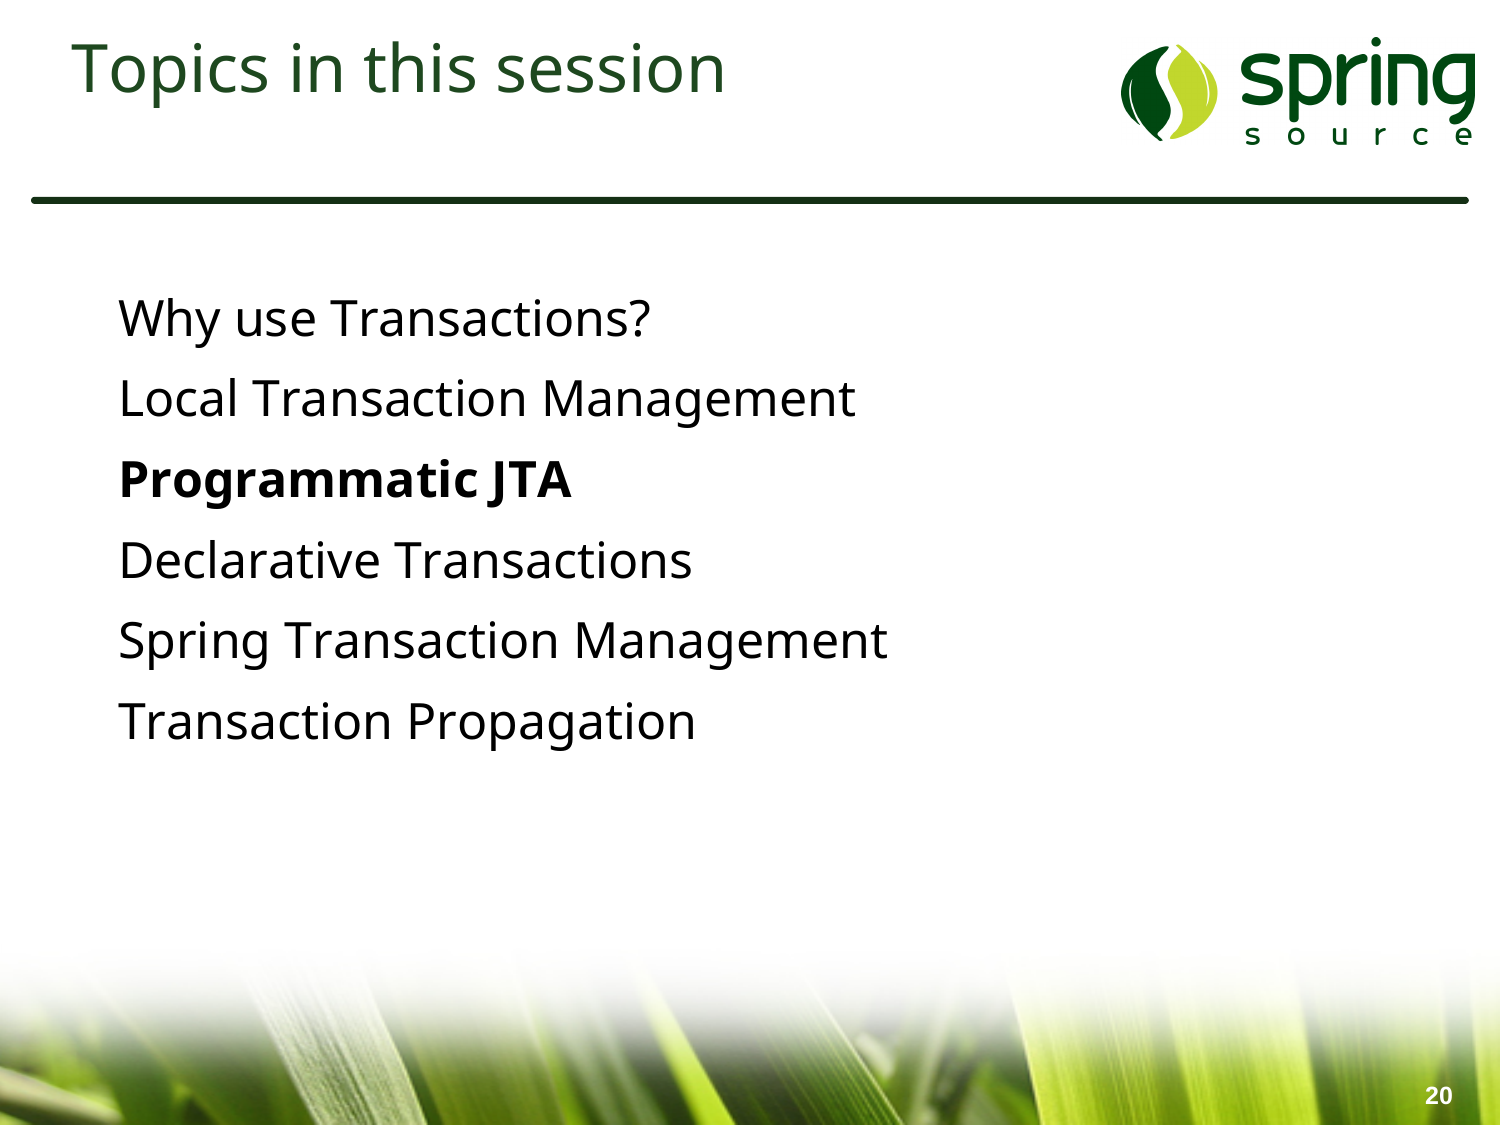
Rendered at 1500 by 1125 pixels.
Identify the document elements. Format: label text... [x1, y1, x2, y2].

picture [0, 944, 1500, 1125]
list Why use Transactions? Local Transaction Management Programmatic JTA Declarative Transactions Spring Transaction Management Transaction Propagation [103, 275, 1394, 938]
picture [1121, 37, 1475, 145]
title Topics in this session [56, 13, 1089, 176]
